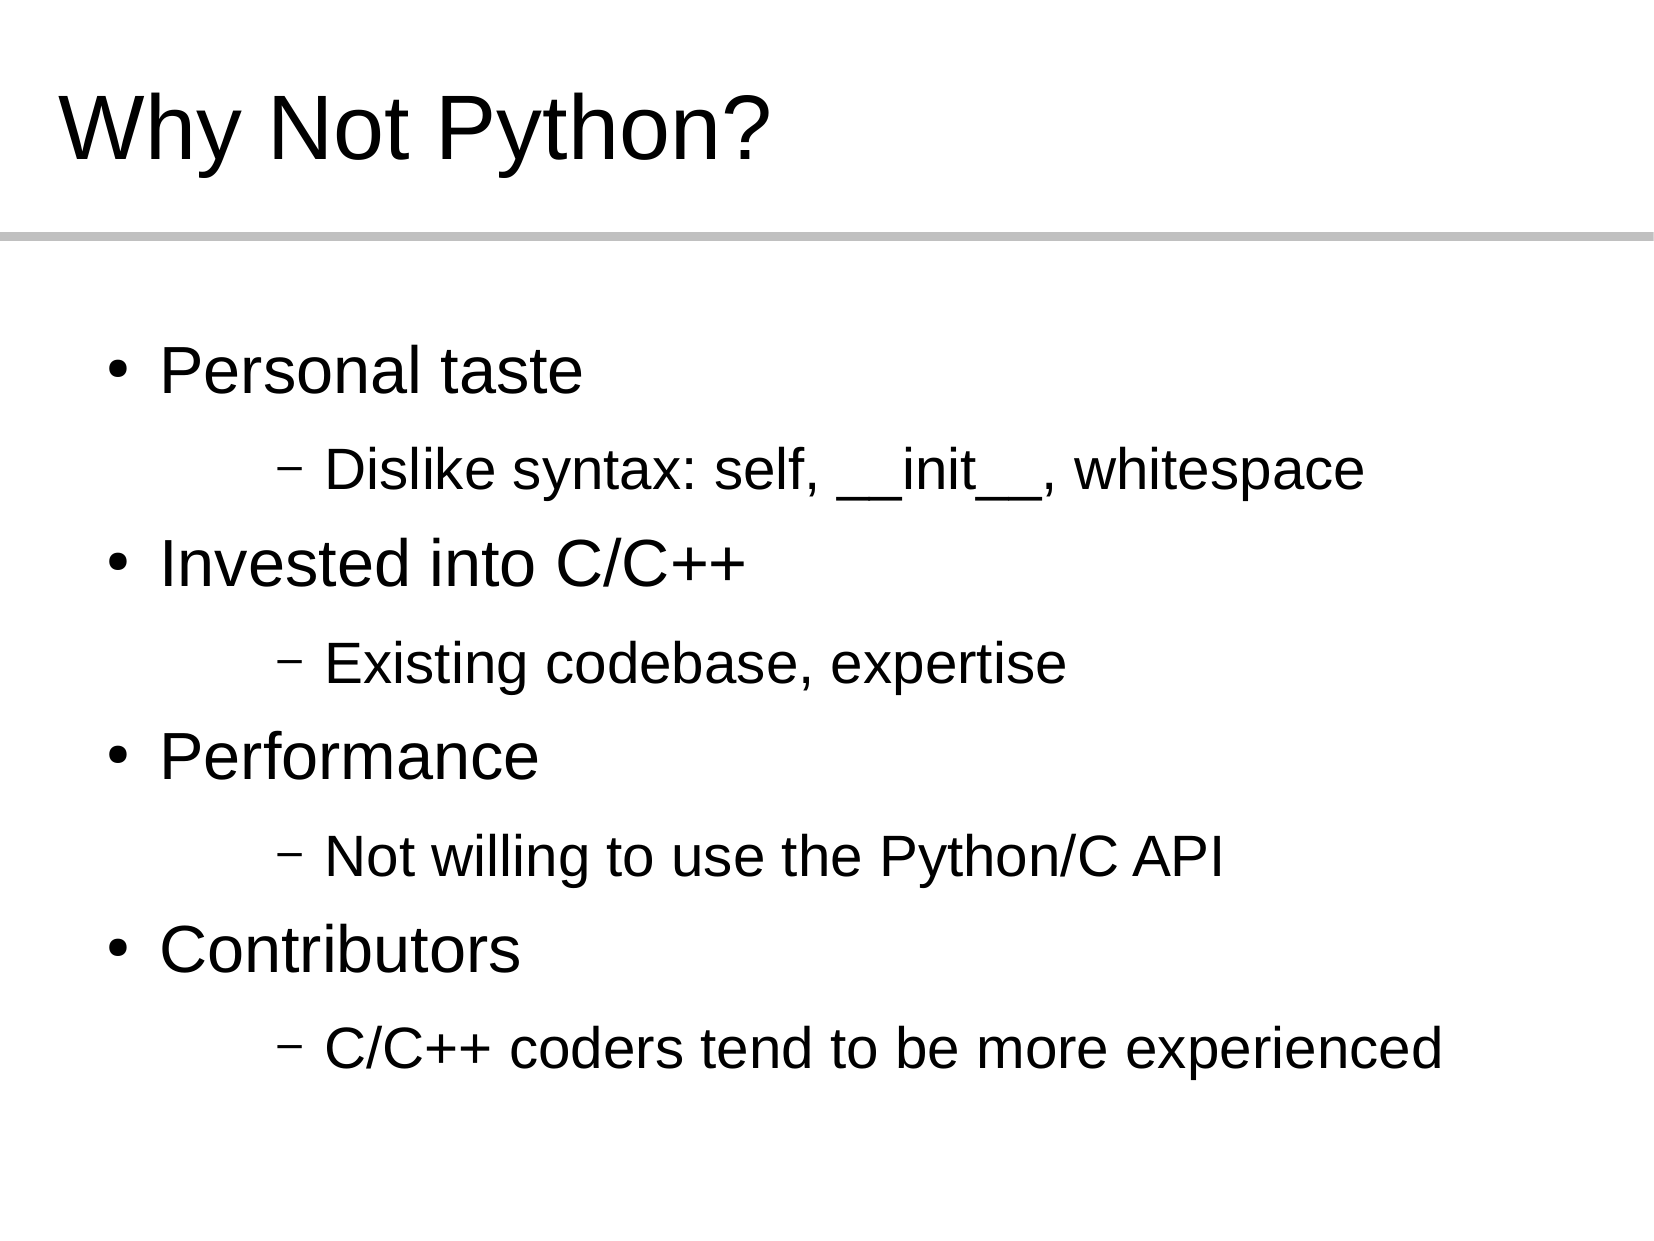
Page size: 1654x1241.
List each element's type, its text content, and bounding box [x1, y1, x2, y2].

list Personal taste Dislike syntax: self, __init__, whitespace Invested into C/C++ Existing codebase, expertise Performance Not willing to use the Python/C API Contributors C/C++ coders tend to be more experienced [88, 333, 1571, 1152]
title Why Not Python? [59, 49, 1595, 207]
